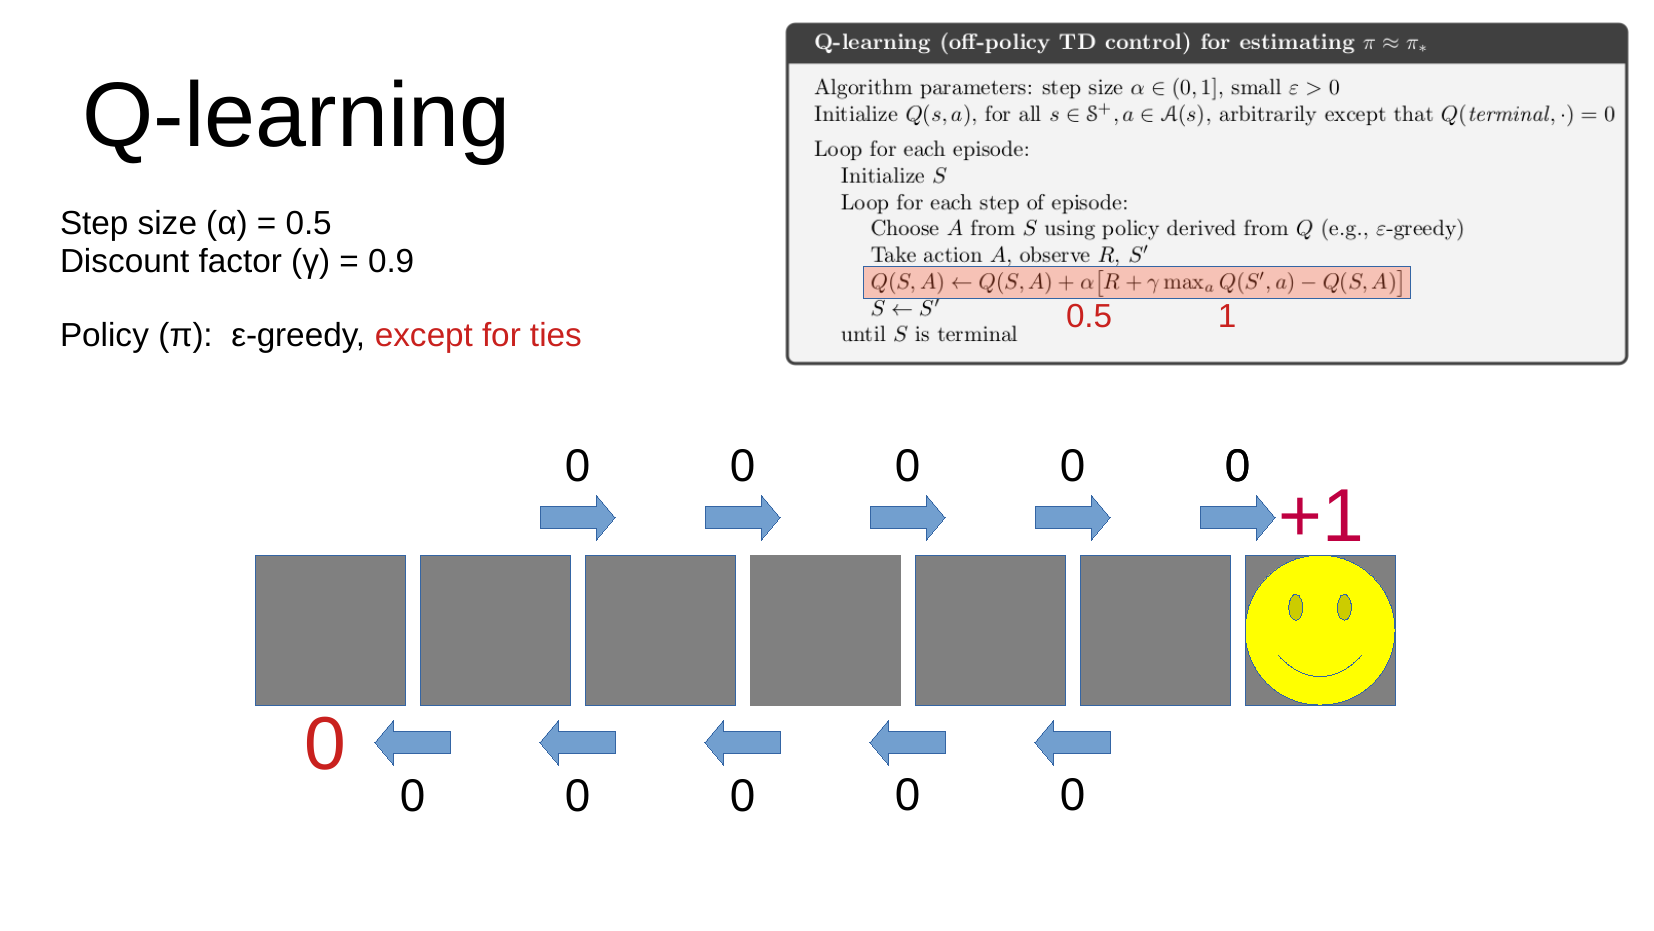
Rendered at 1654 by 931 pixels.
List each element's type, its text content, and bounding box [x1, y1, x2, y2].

text_box [869, 720, 946, 750]
title 0.5 [1046, 286, 1122, 346]
text_box [255, 555, 406, 706]
title 1 [1185, 286, 1261, 346]
text_box [1034, 720, 1111, 750]
text_box [1080, 555, 1231, 706]
text_box [705, 511, 781, 541]
title 0 [525, 420, 631, 511]
text_box [750, 555, 901, 706]
text_box [540, 511, 616, 541]
title 0 [1020, 750, 1126, 840]
text_box [420, 555, 571, 706]
title 0 [855, 750, 961, 840]
title 0 [1020, 420, 1126, 511]
title Q-learning [82, 37, 773, 193]
title 0 [690, 750, 796, 841]
text_box [870, 511, 946, 541]
text_box [539, 720, 616, 750]
text_box [863, 266, 1411, 299]
text_box [915, 555, 1066, 706]
text_box [704, 720, 781, 750]
title 0 [273, 698, 379, 789]
text_box [1035, 511, 1111, 541]
title +1 [1268, 471, 1374, 561]
text_box [379, 720, 451, 750]
text_box [1200, 511, 1268, 541]
title 0 [1185, 420, 1291, 511]
title 0 [690, 420, 796, 511]
title Step size (α) = 0.5 Discount factor (γ) = 0.9 Policy (π): ε-greedy, except for ties [60, 186, 616, 409]
text_box [1245, 555, 1396, 706]
title 0 [855, 420, 961, 511]
title 0 [525, 750, 631, 841]
picture [773, 14, 1637, 376]
text_box [585, 555, 736, 706]
title 0 [360, 750, 466, 841]
